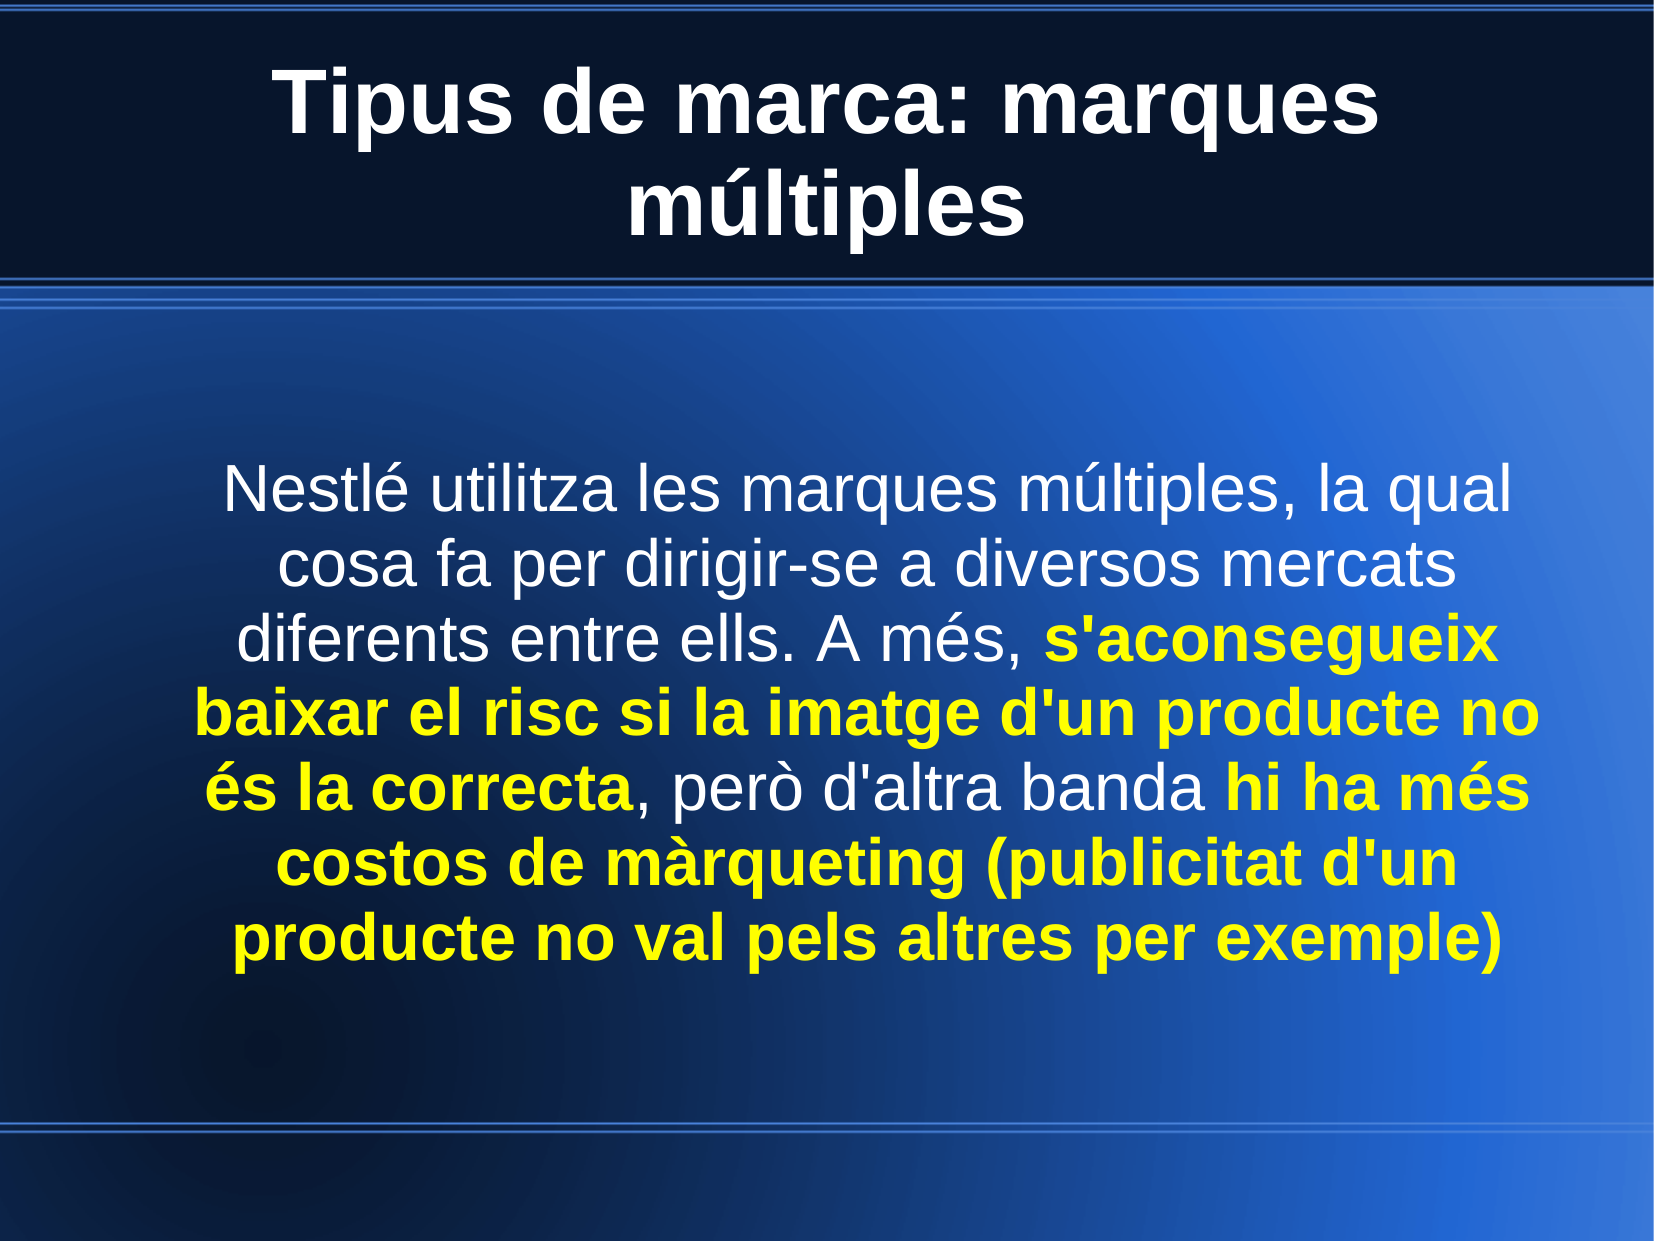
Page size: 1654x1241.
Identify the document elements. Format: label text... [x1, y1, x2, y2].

list Nestlé utilitza les marques múltiples, la qual cosa fa per dirigir-se a diversos mercats diferents entre ells. A més, s'aconsegueix baixar el risc si la imatge d'un producte no és la correcta, però d'altra banda hi ha més costos de màrqueting (publicitat d'un producte no val pels altres per exemple) [88, 451, 1577, 1211]
picture [0, 0, 1654, 1241]
title Tipus de marca: marques múltiples [82, 49, 1571, 257]
